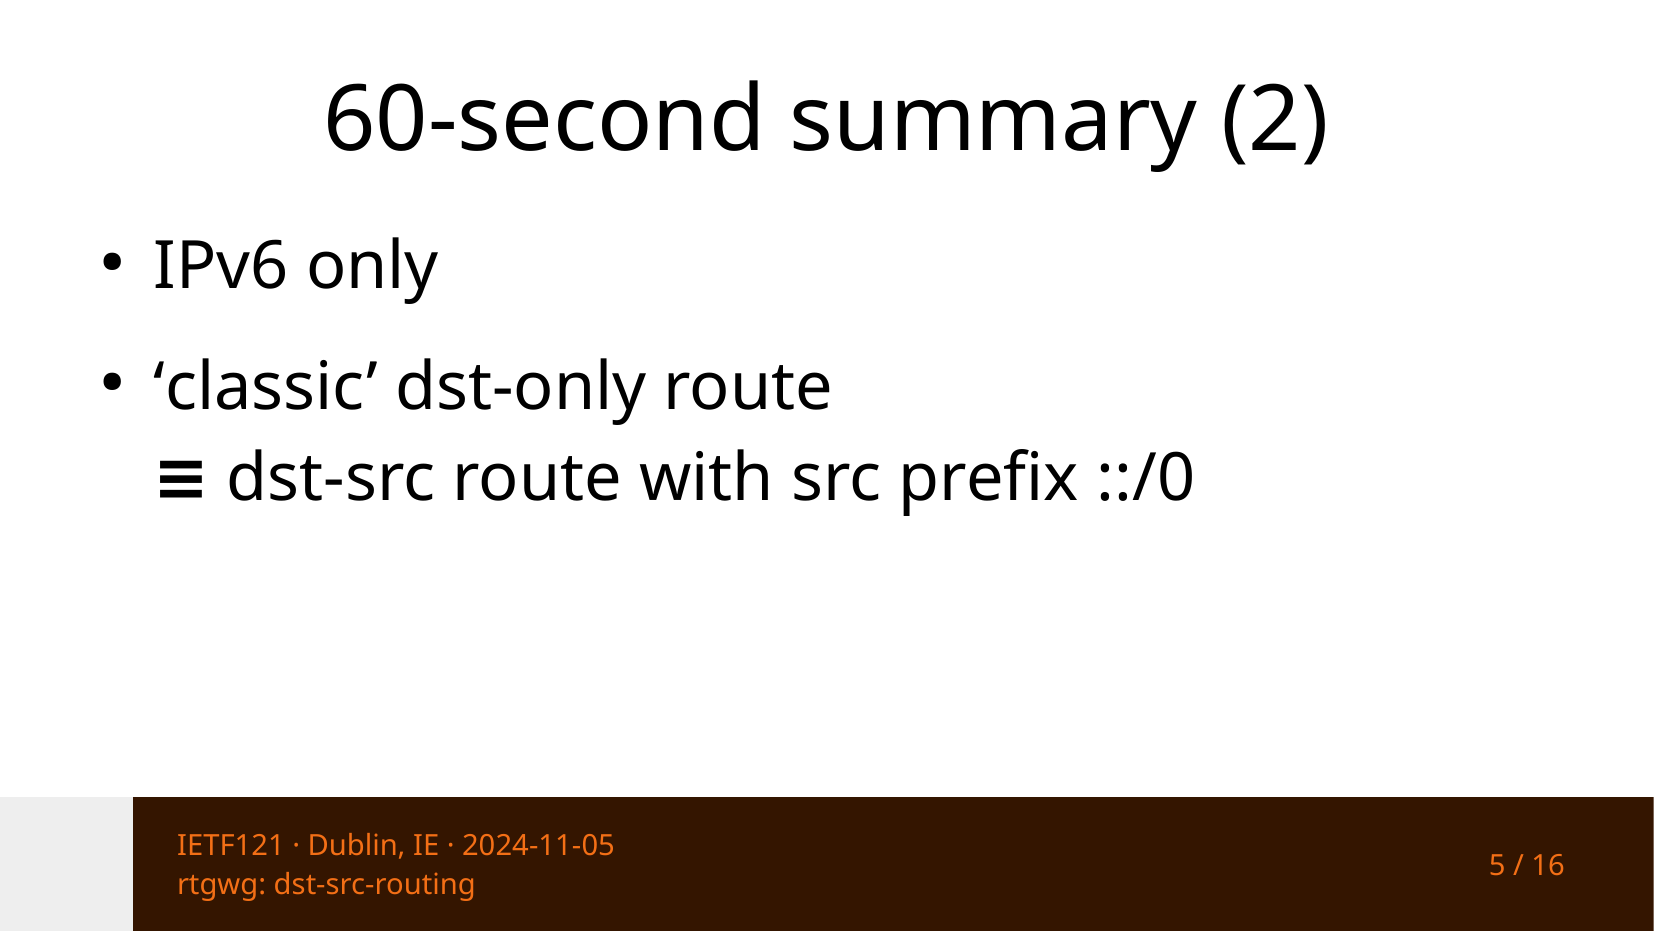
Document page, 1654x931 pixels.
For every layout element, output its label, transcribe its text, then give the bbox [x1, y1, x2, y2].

list IPv6 only ‘classic’ dst-only route ≡ dst-src route with src prefix ::/0 [82, 217, 1571, 768]
title 60-second summary (2) [82, 37, 1571, 193]
